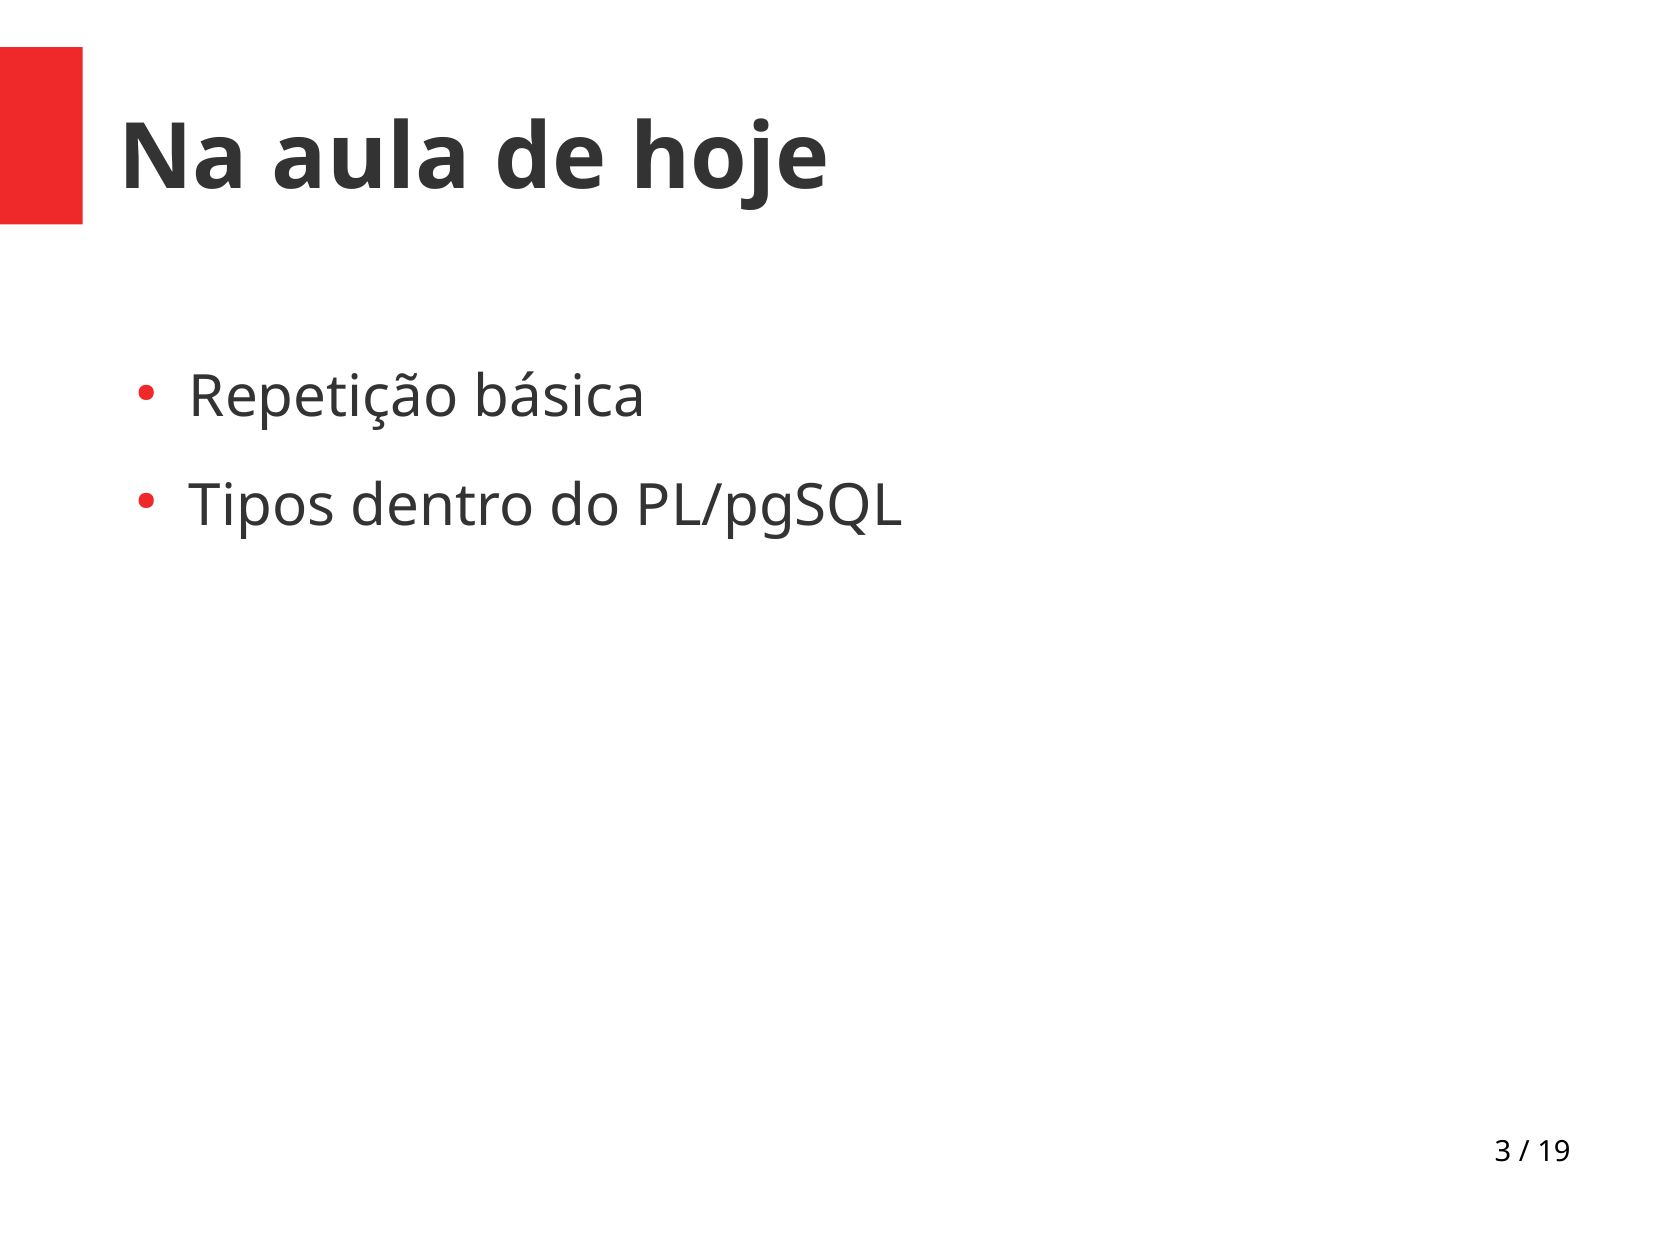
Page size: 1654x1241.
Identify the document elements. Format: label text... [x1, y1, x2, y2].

title Na aula de hoje [118, 49, 1571, 257]
list Repetição básica Tipos dentro do PL/pgSQL [118, 354, 1536, 1074]
